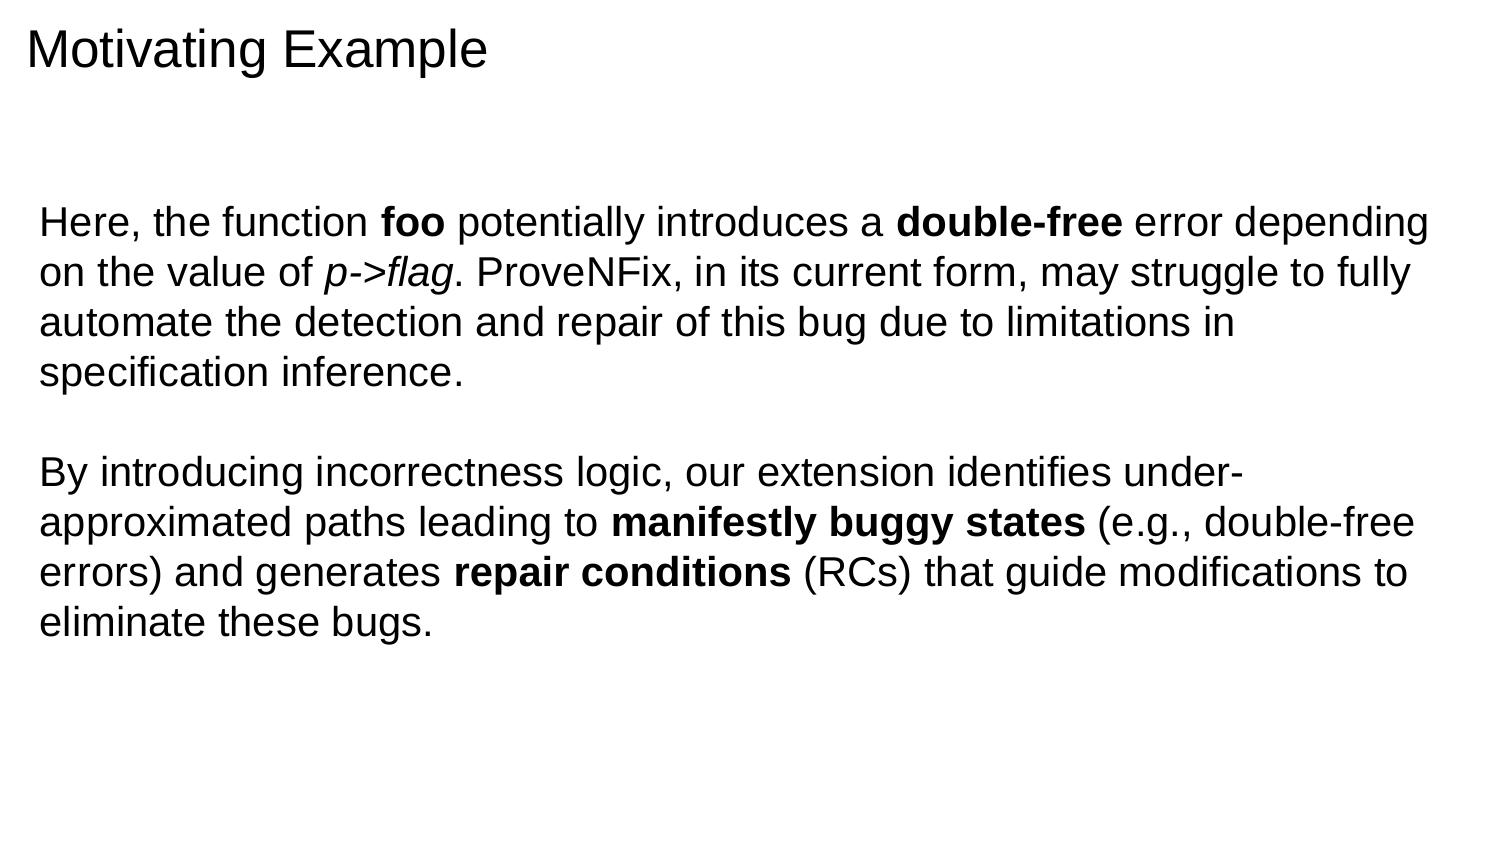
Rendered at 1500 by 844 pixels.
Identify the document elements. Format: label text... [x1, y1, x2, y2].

text_box Here, the function foo potentially introduces a double-free error depending on the value of p->flag. ProveNFix, in its current form, may struggle to fully automate the detection and repair of this bug due to limitations in specification inference. By introducing incorrectness logic, our extension identifies under-approximated paths leading to manifestly buggy states (e.g., double-free errors) and generates repair conditions (RCs) that guide modifications to eliminate these bugs. [24, 187, 1475, 758]
title Motivating Example [11, 0, 1409, 94]
